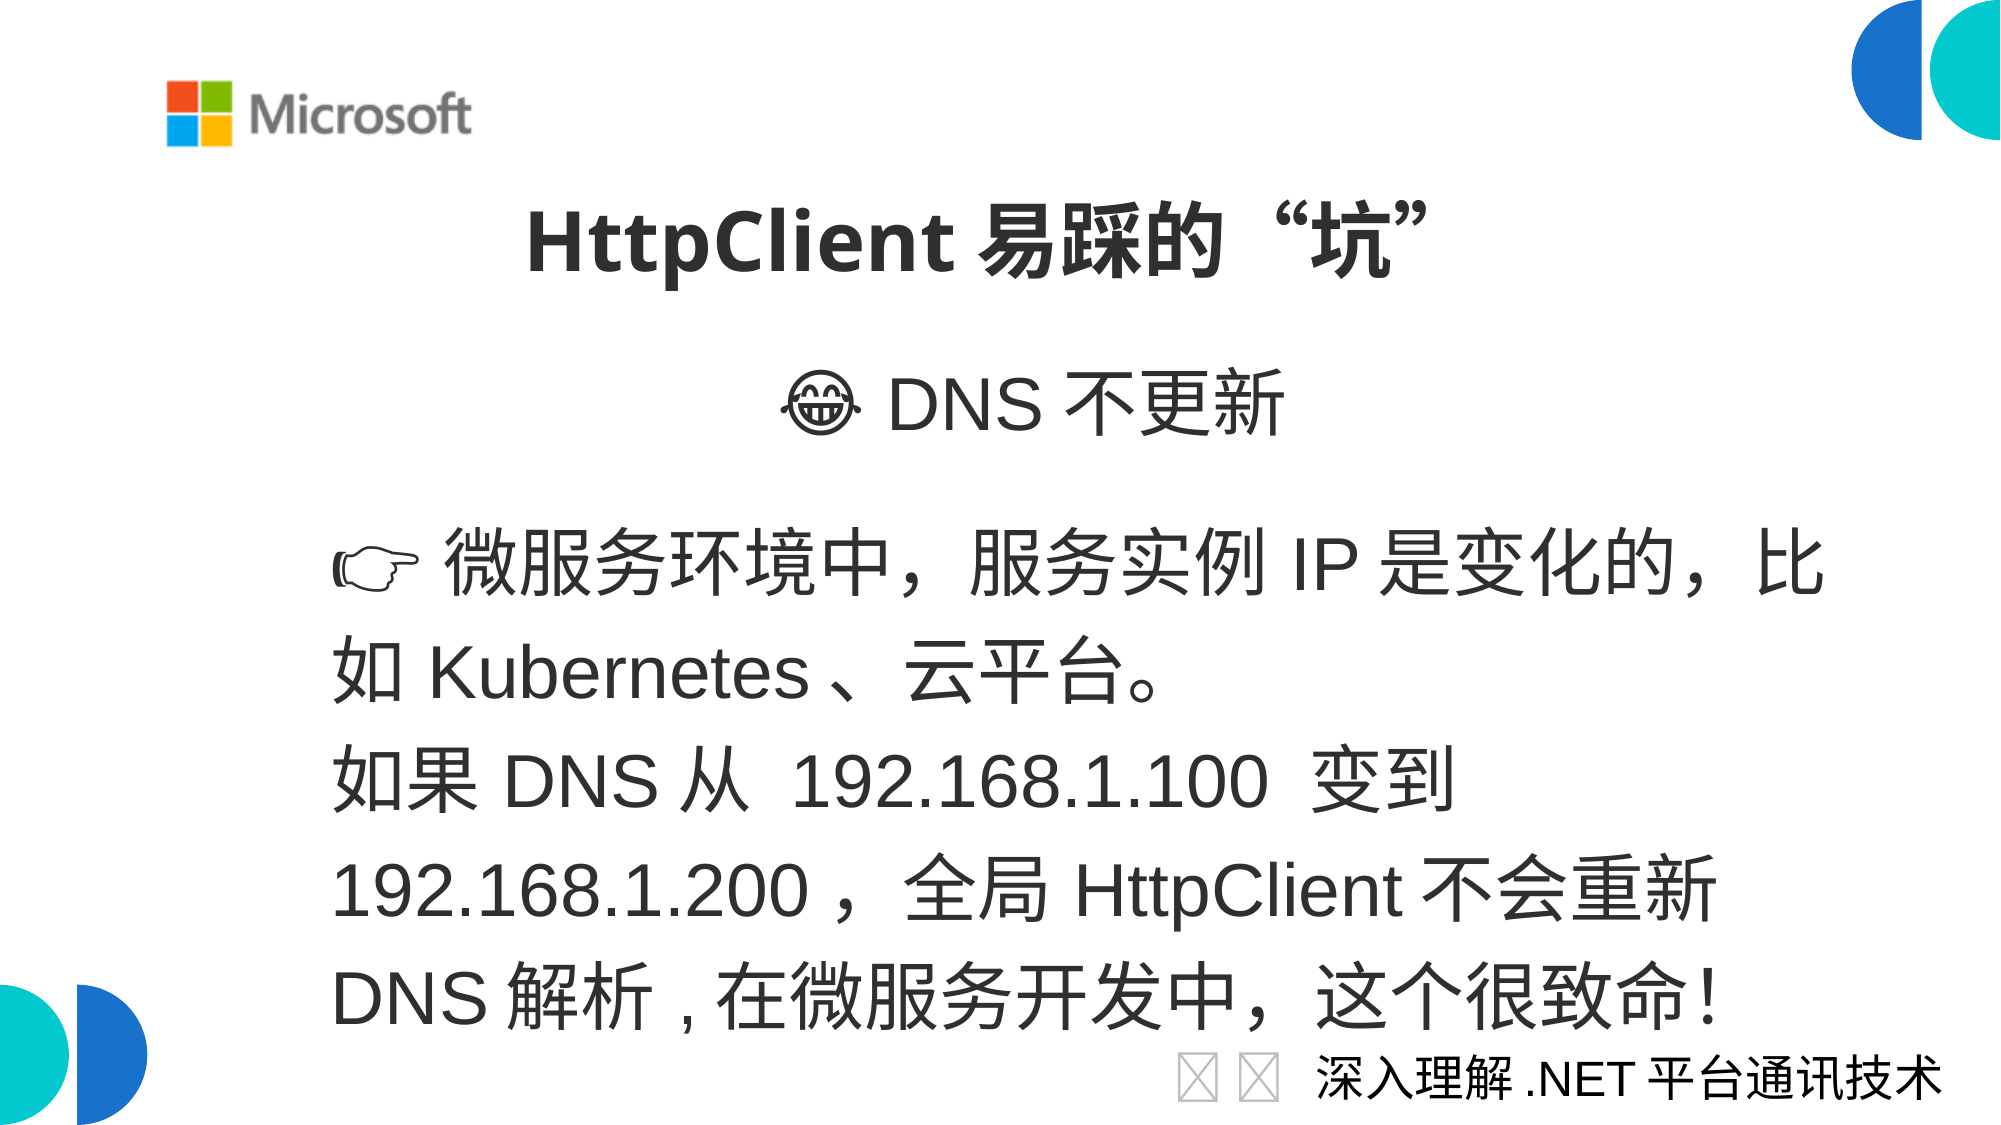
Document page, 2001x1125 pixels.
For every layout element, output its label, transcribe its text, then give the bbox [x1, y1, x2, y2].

text_box 😂 DNS不更新 [239, 303, 1826, 516]
text_box 👉微服务环境中，服务实例IP是变化的，比如Kubernetes、云平台。 如果DNS从 192.168.1.100 变到 192.168.1.200，全局HttpClient不会重新DNS解析,在微服务开发中，这个很致命！ [315, 496, 1889, 974]
subtitle 🚀 🚀 深入理解.NET平台通讯技术 [1173, 1046, 1952, 1107]
picture [85, 41, 552, 189]
title HttpClient易踩的“坑” [138, 145, 1862, 332]
